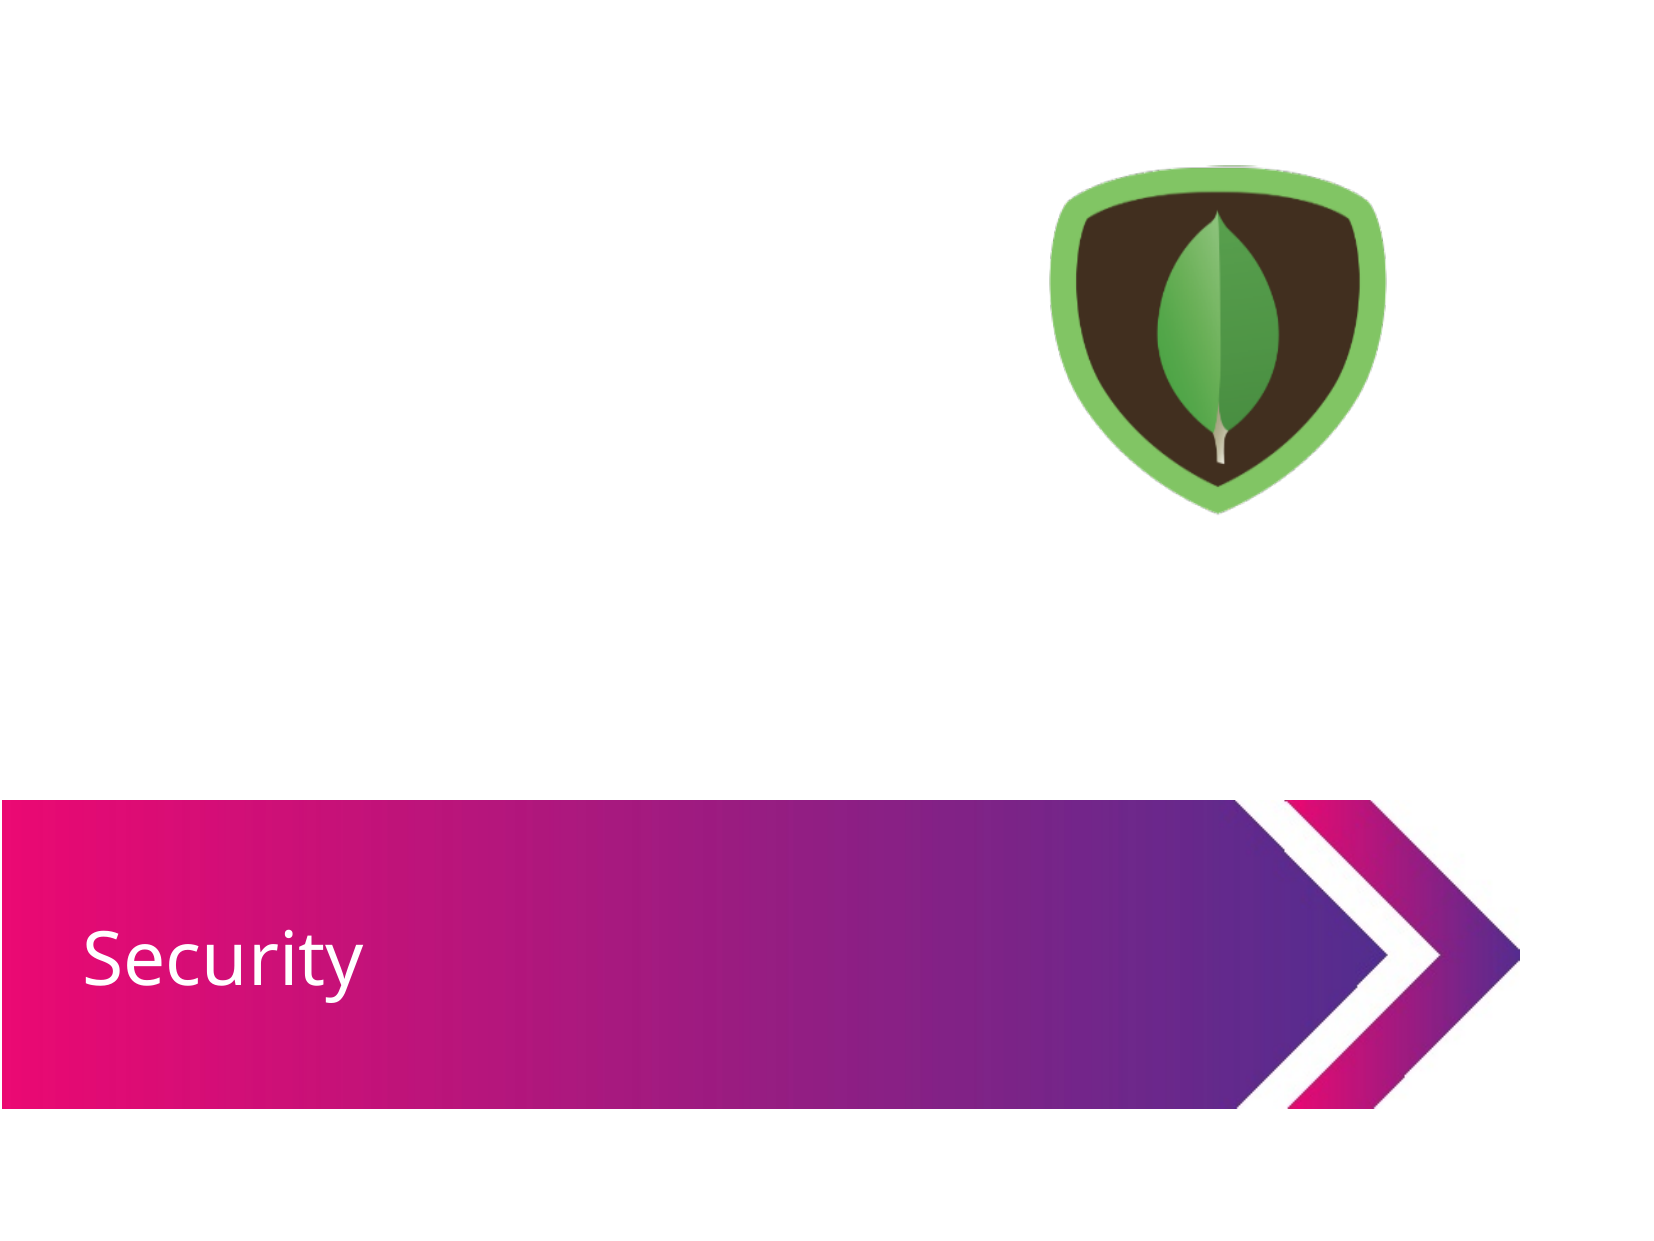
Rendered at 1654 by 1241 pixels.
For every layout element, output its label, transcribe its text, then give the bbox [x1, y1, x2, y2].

picture [960, 164, 1471, 541]
picture [2, 800, 1520, 1109]
title Security [82, 852, 1396, 1060]
